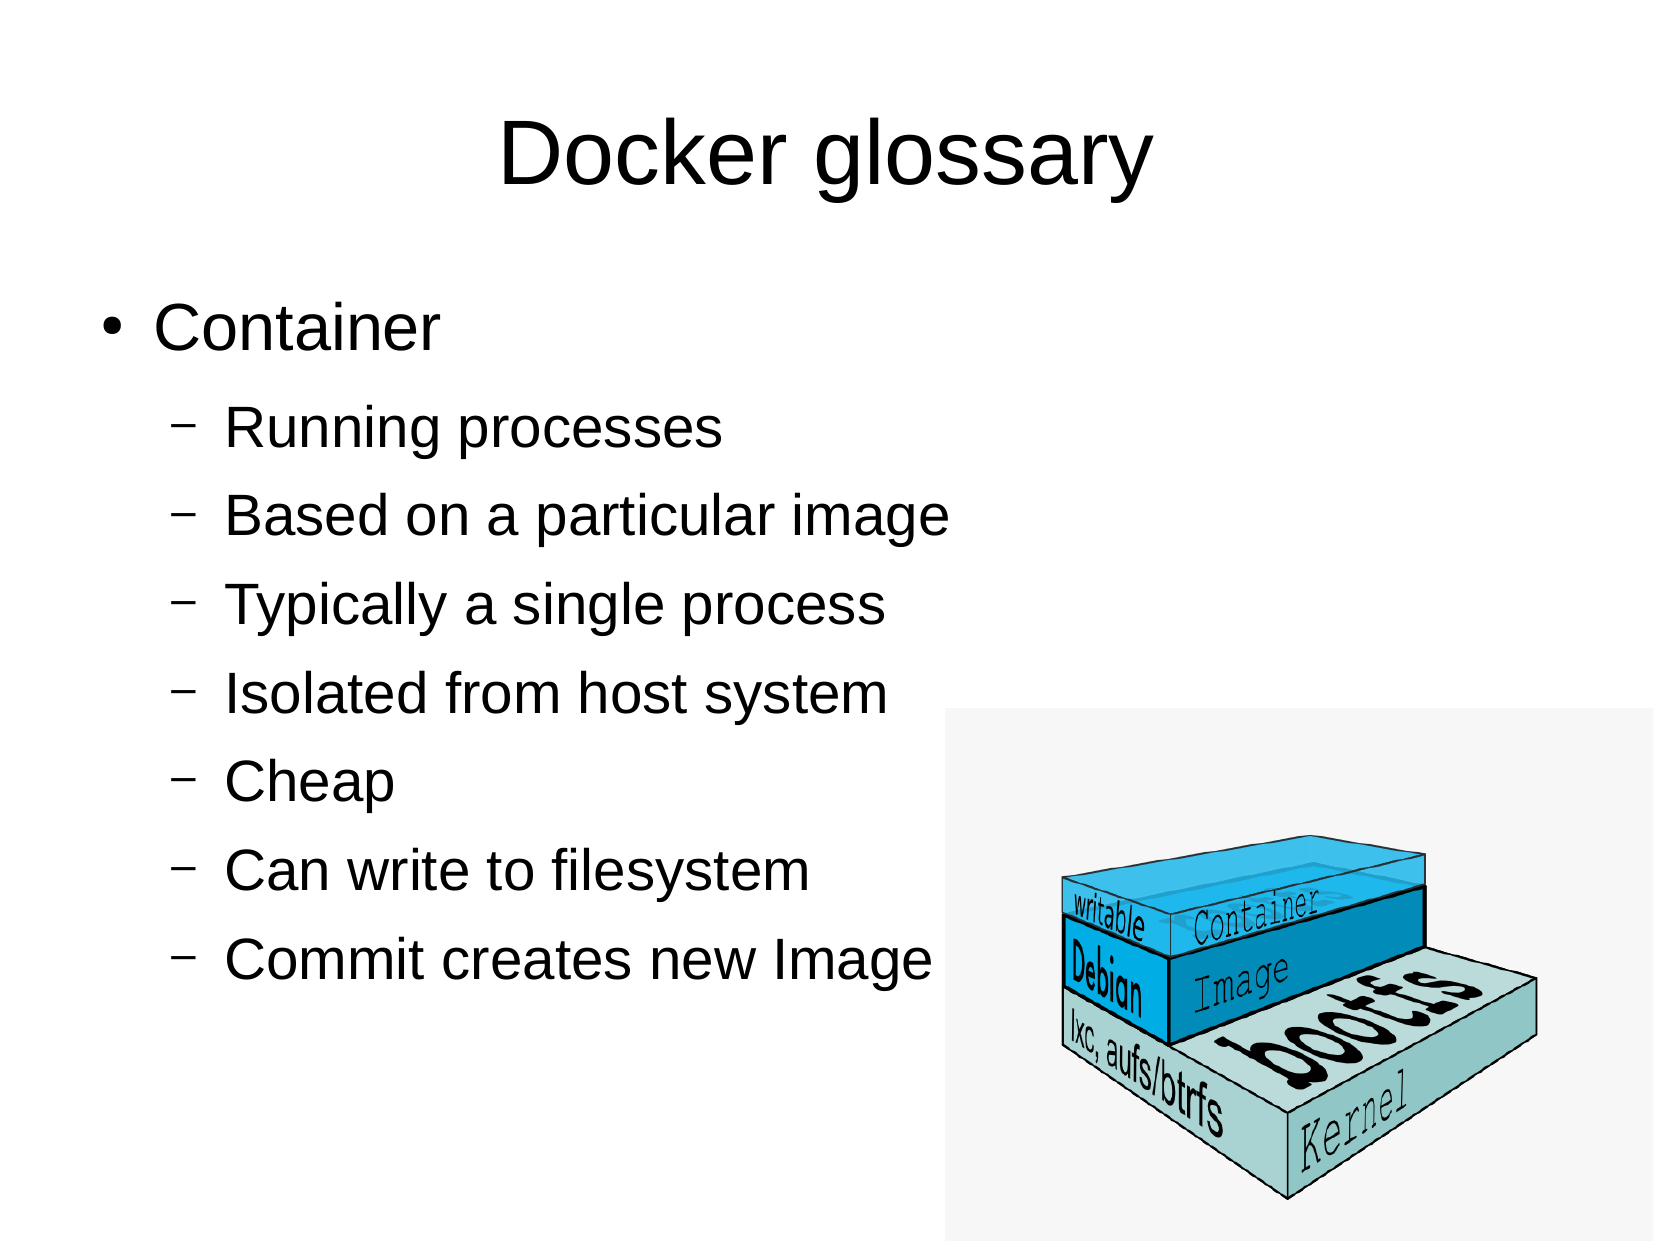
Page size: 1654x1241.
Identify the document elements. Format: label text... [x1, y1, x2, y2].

list Container Running processes Based on a particular image Typically a single process Isolated from host system Cheap Can write to filesystem Commit creates new Image [82, 290, 1571, 1171]
title Docker glossary [82, 49, 1571, 257]
picture [945, 708, 1654, 1241]
